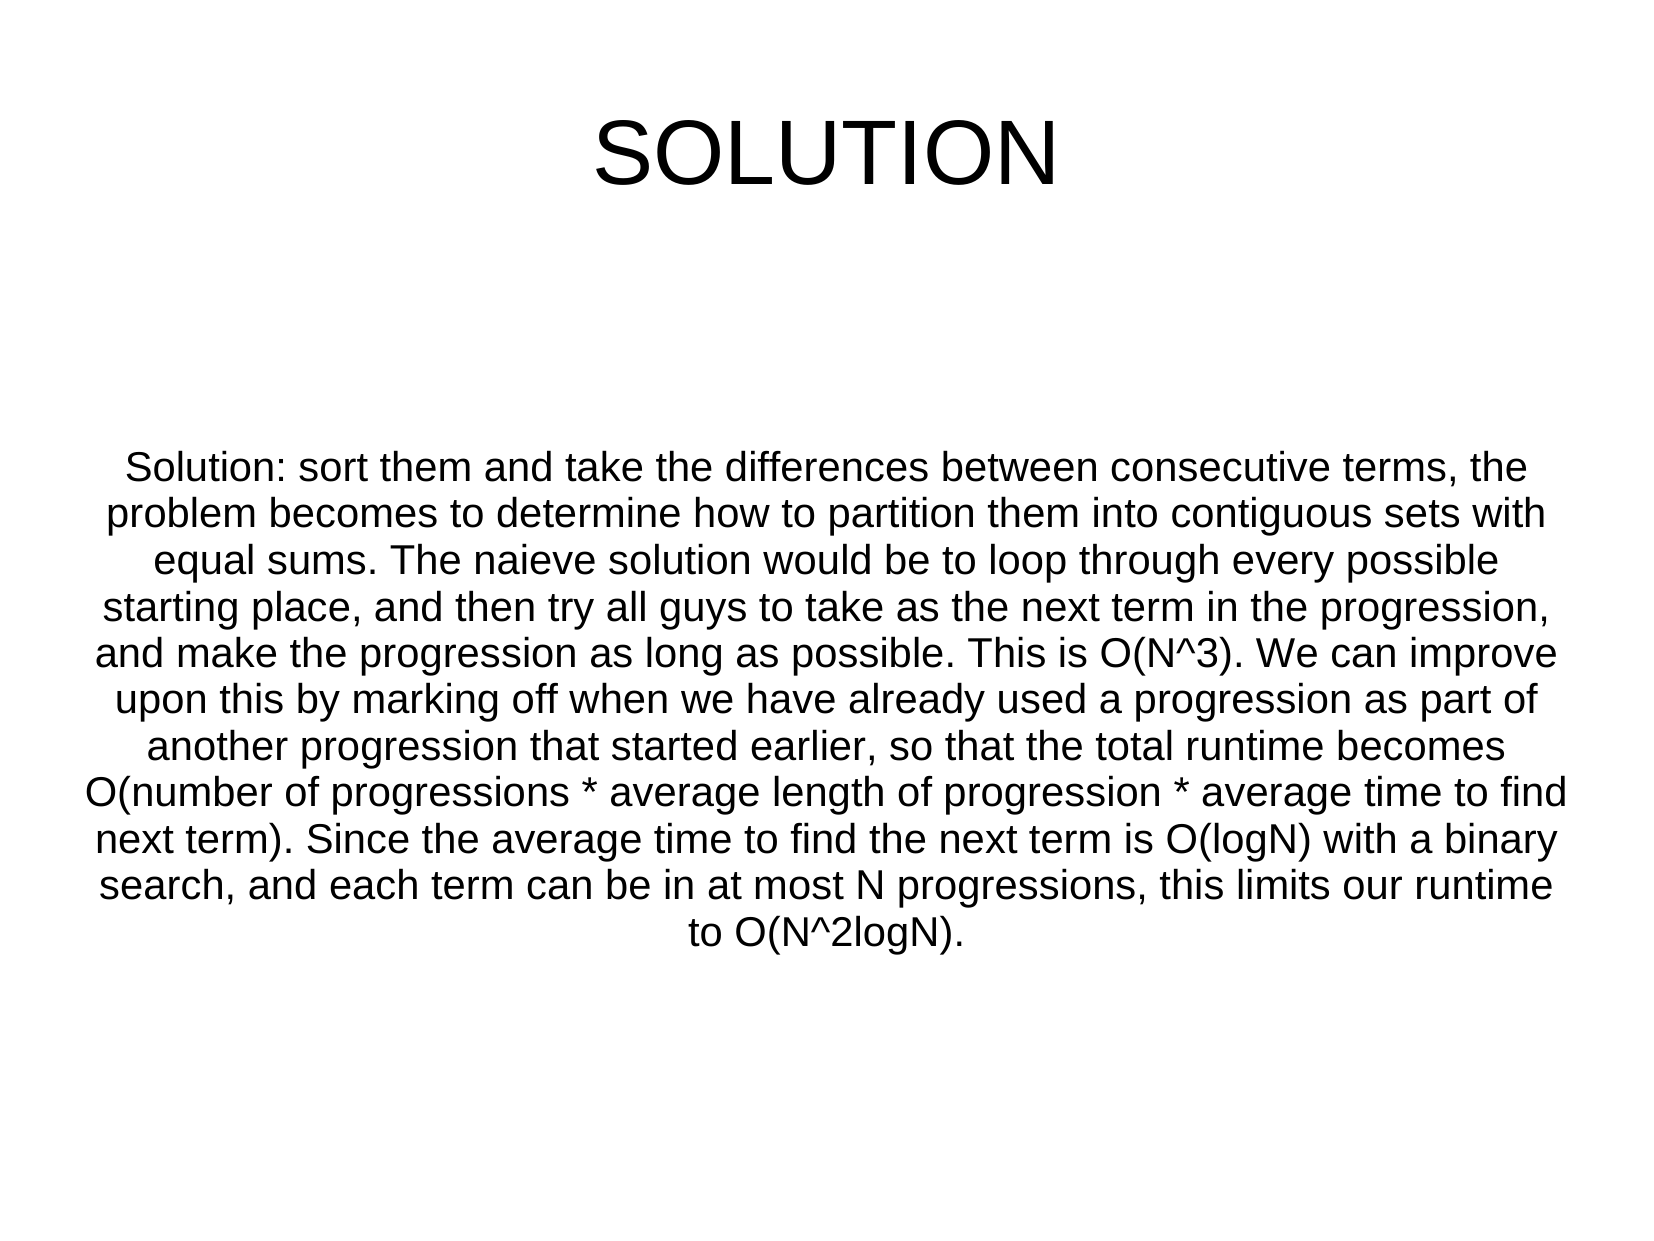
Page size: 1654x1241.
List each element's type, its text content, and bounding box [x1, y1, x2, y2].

title SOLUTION [82, 56, 1571, 250]
subtitle Solution: sort them and take the differences between consecutive terms, the problem becomes to determine how to partition them into contiguous sets with equal sums. The naieve solution would be to loop through every possible starting place, and then try all guys to take as the next term in the progression, and make the progression as long as possible. This is O(N^3). We can improve upon this by marking off when we have already used a progression as part of another progression that started earlier, so that the total runtime becomes O(number of progressions * average length of progression * average time to find next term). Since the average time to find the next term is O(logN) with a binary search, and each term can be in at most N progressions, this limits our runtime to O(N^2logN). [82, 297, 1571, 1102]
